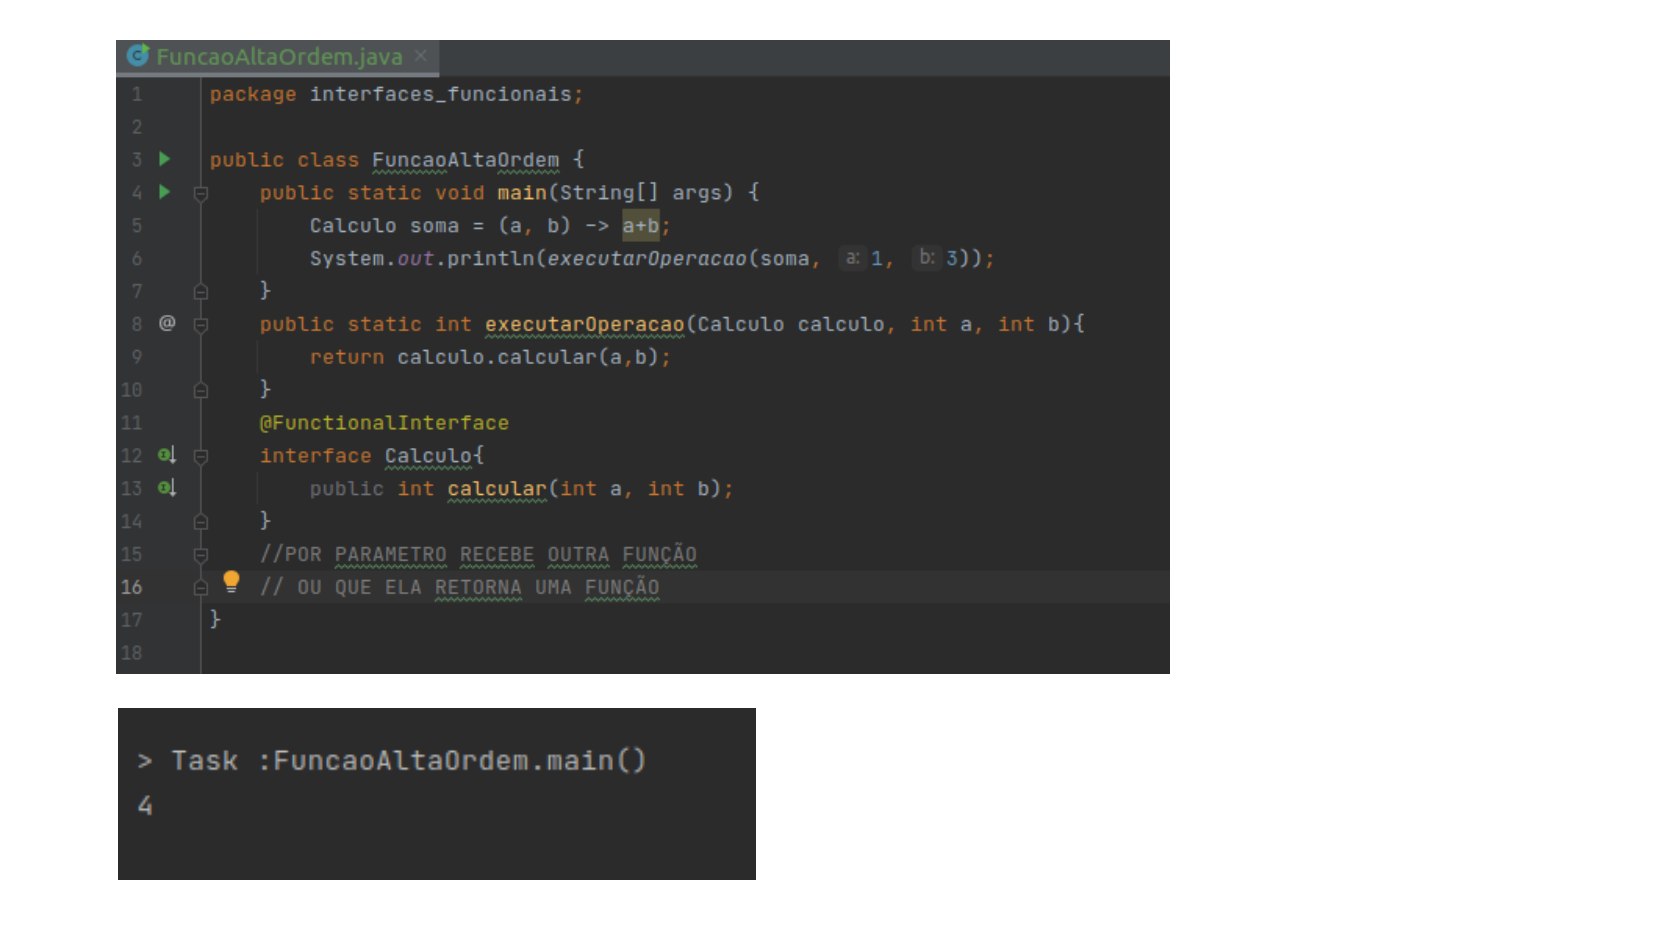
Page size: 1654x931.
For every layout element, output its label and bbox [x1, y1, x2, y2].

picture [118, 708, 756, 880]
picture [116, 40, 1170, 674]
